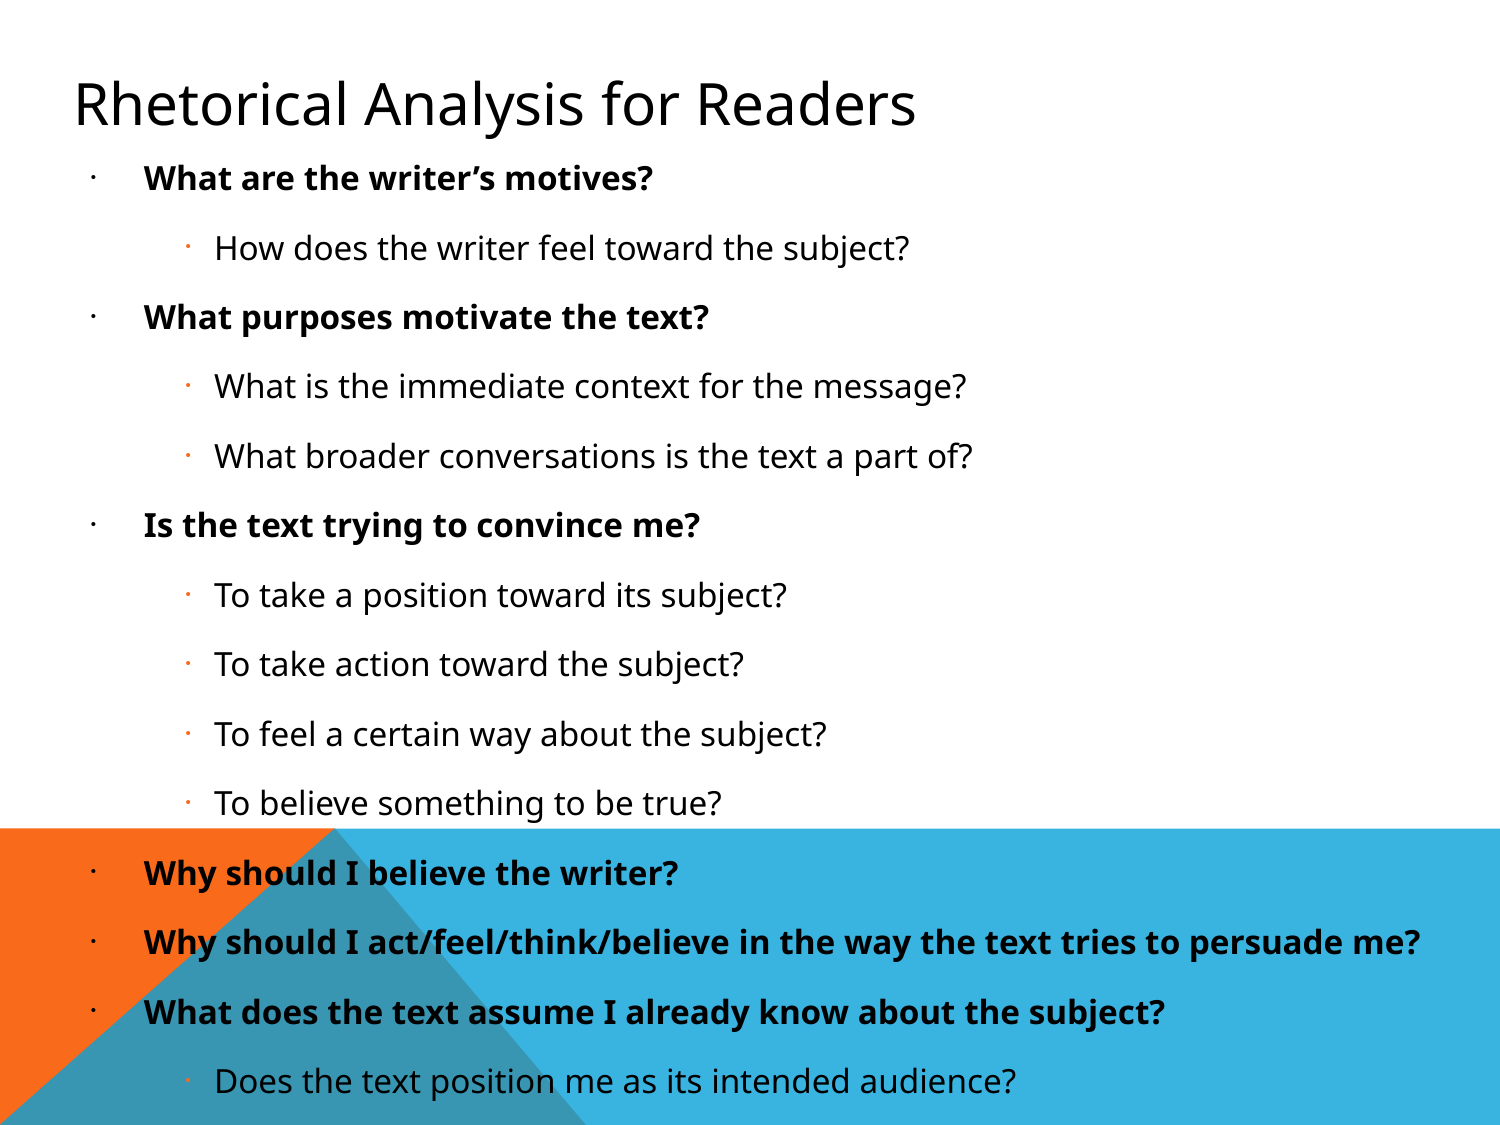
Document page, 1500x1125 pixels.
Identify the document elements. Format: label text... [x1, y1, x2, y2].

list What are the writer’s motives? How does the writer feel toward the subject? What purposes motivate the text? What is the immediate context for the message? What broader conversations is the text a part of? Is the text trying to convince me? To take a position toward its subject? To take action toward the subject? To feel a certain way about the subject? To believe something to be true? Why should I believe the writer? Why should I act/feel/think/believe in the way the text tries to persuade me? What does the text assume I already know about the subject? Does the text position me as its intended audience? Does the text position me in a way that runs counter to what I know/think/feel/believe? In what medium does the text deliver its message? How does the medium affect: the way I receive the information? How I feel about the subject? How I’m persuaded to think/act/feel about the subject? [58, 149, 1446, 817]
title Rhetorical Analysis for Readers [58, 60, 1446, 149]
